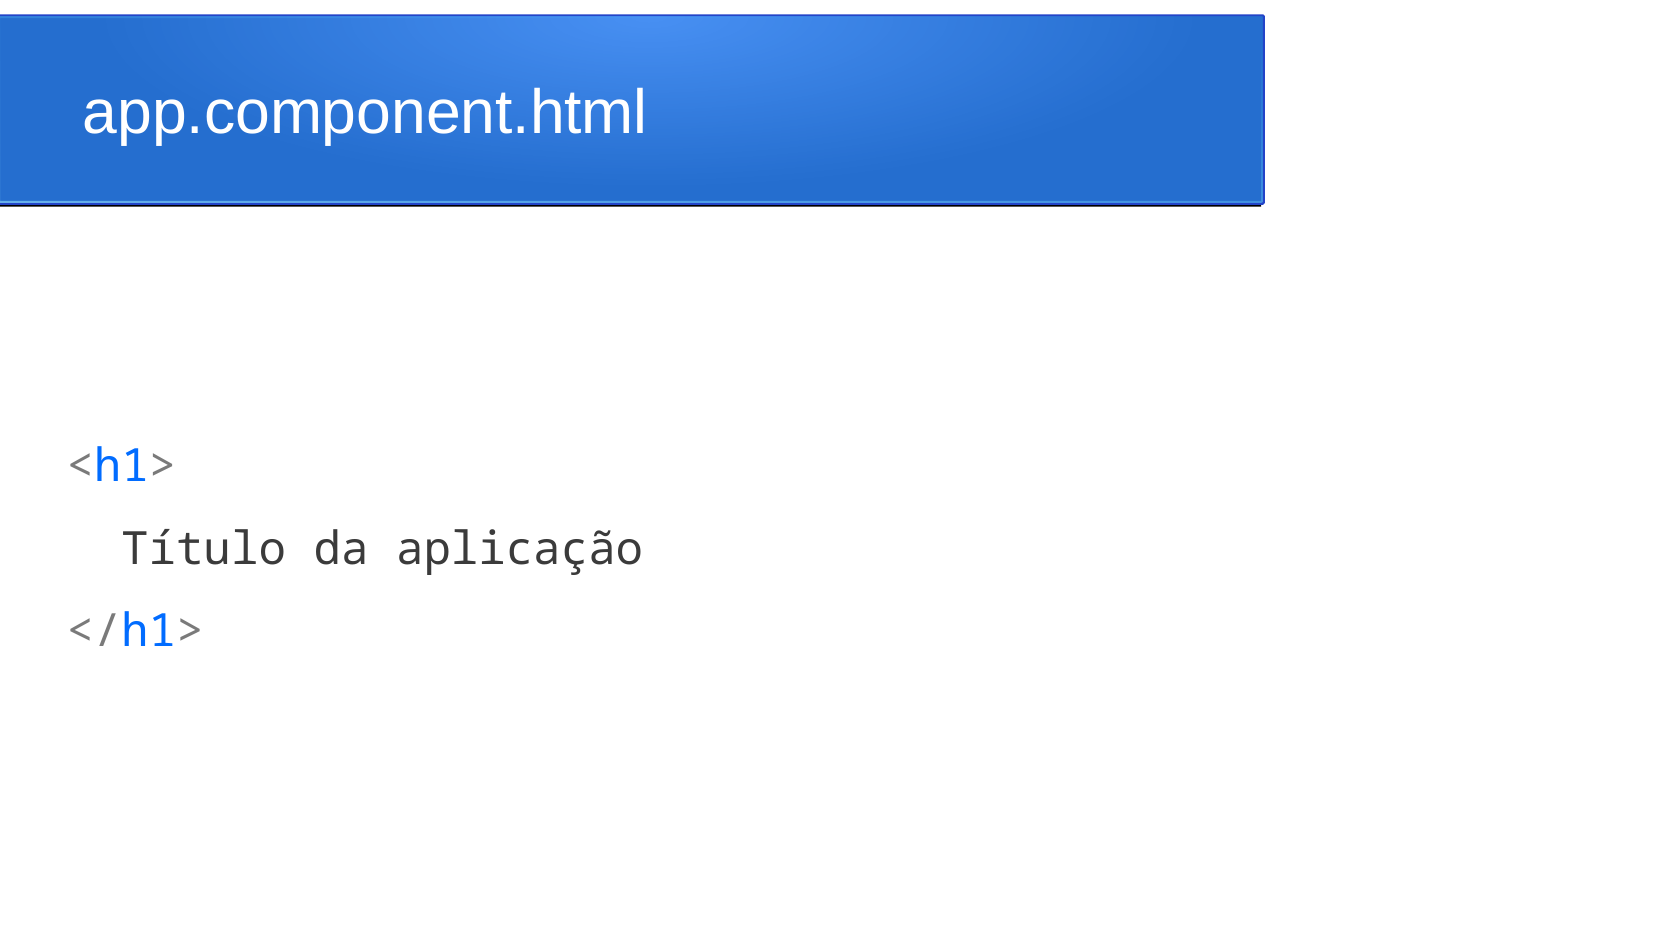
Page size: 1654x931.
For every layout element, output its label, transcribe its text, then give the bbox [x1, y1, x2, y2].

text_box <h1> Título da aplicação </h1> [51, 256, 1449, 804]
title app.component.html [82, 35, 1235, 189]
